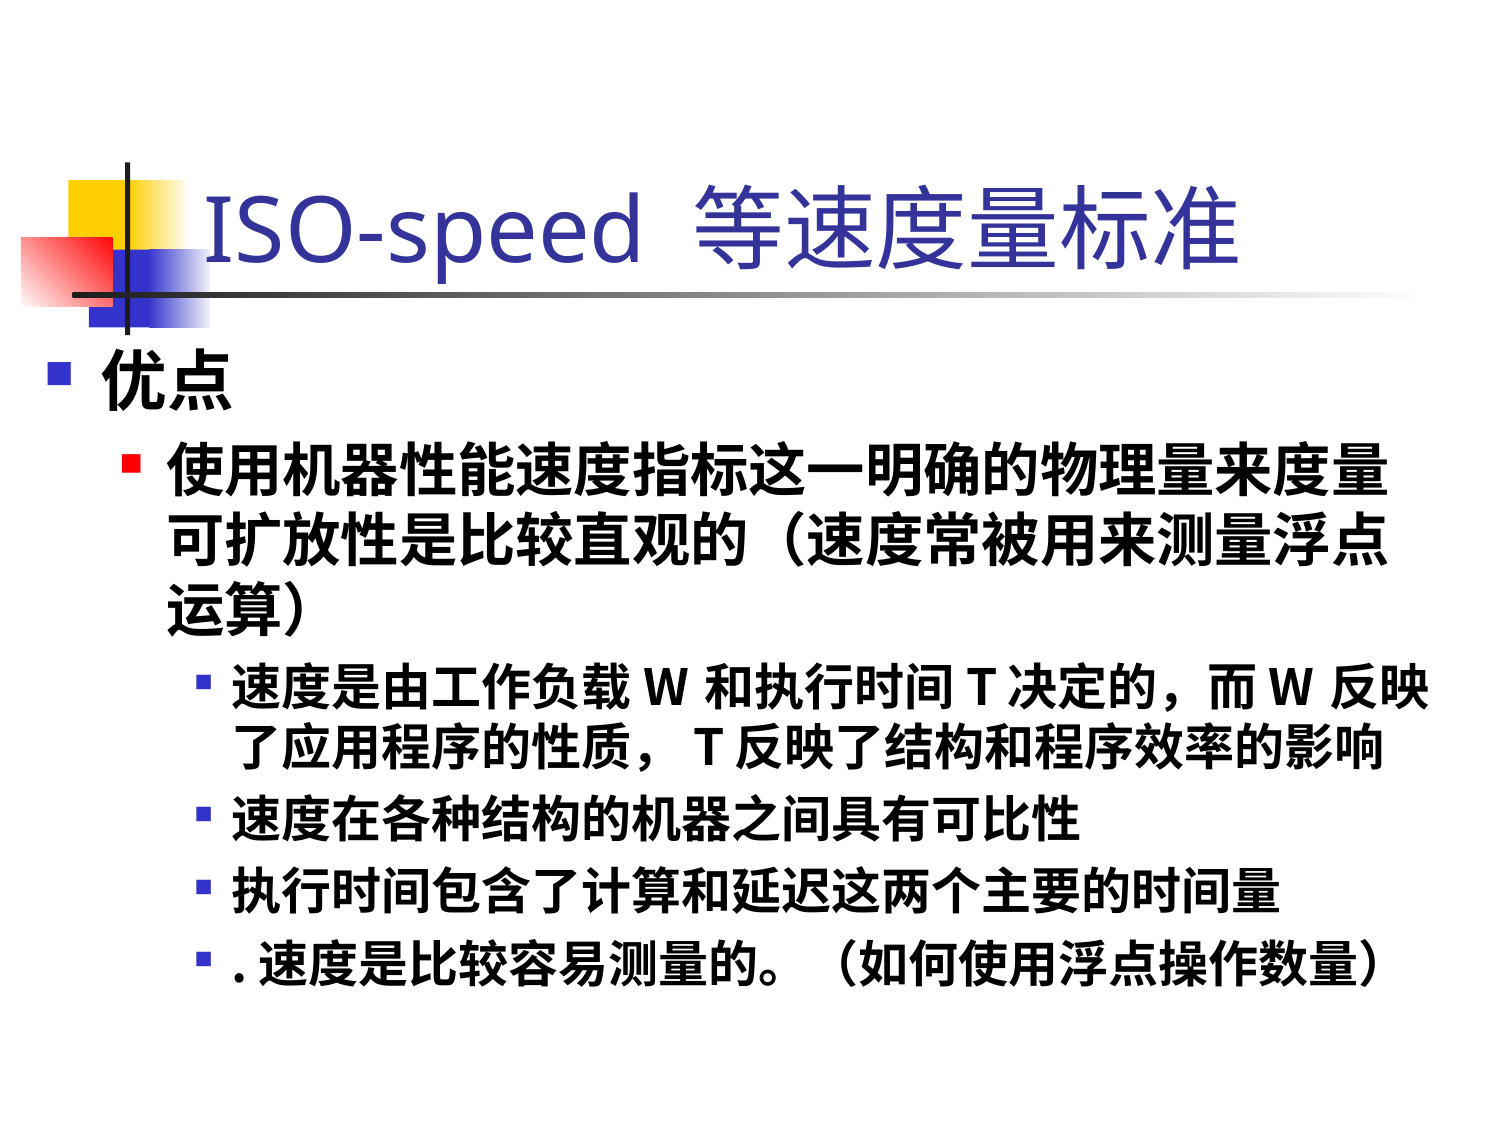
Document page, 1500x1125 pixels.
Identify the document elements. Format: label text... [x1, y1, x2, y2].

title ISO-speed 等速度量标准 [188, 101, 1468, 289]
list 优点 使用机器性能速度指标这一明确的物理量来度量可扩放性是比较直观的（速度常被用来测量浮点运算） 速度是由工作负载W和执行时间T决定的，而W反映了应用程序的性质，T反映了结构和程序效率的影响 速度在各种结构的机器之间具有可比性 执行时间包含了计算和延迟这两个主要的时间量 .速度是比较容易测量的。（如何使用浮点操作数量） [29, 331, 1447, 1047]
